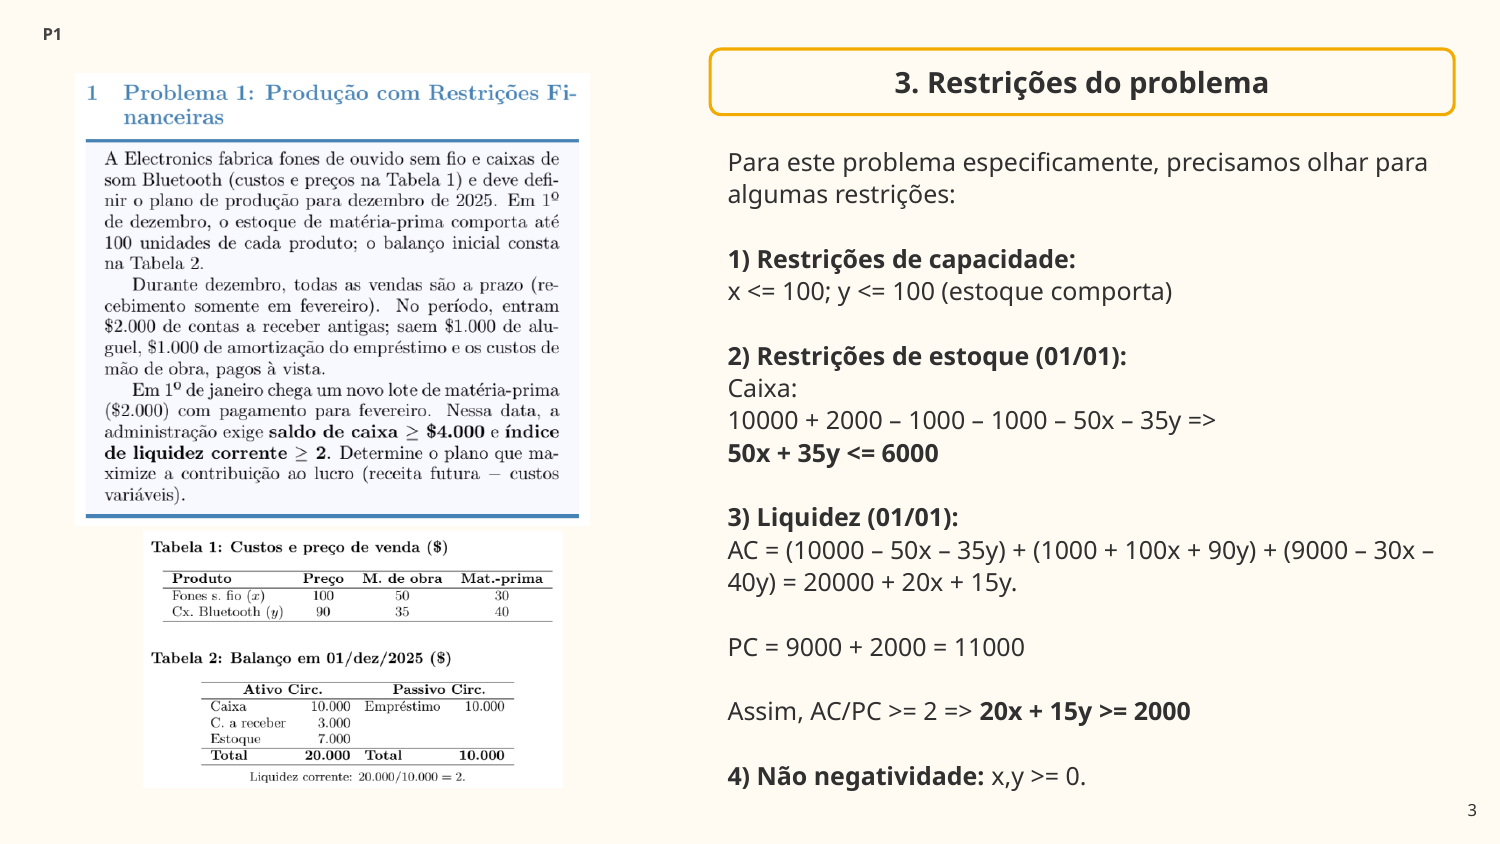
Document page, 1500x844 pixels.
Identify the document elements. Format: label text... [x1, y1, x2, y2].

picture [75, 73, 590, 526]
text_box 3. Restrições do problema [710, 49, 1455, 115]
picture [143, 531, 563, 788]
list Para este problema especificamente, precisamos olhar para algumas restrições: 1) Restrições de capacidade: x <= 100; y <= 100 (estoque comporta) 2) Restrições de estoque (01/01): Caixa: 10000 + 2000 – 1000 – 1000 – 50x – 35y => 50x + 35y <= 6000 3) Liquidez (01/01): AC = (10000 – 50x – 35y) + (1000 + 100x + 90y) + (9000 – 30x – 40y) = 20000 + 20x + 15y. PC = 9000 + 2000 = 11000 Assim, AC/PC >= 2 => 20x + 15y >= 2000 4) Não negatividade: x,y >= 0. [712, 141, 1457, 826]
slide_number <number> [1250, 796, 1492, 828]
subtitle P1 [27, 8, 549, 115]
